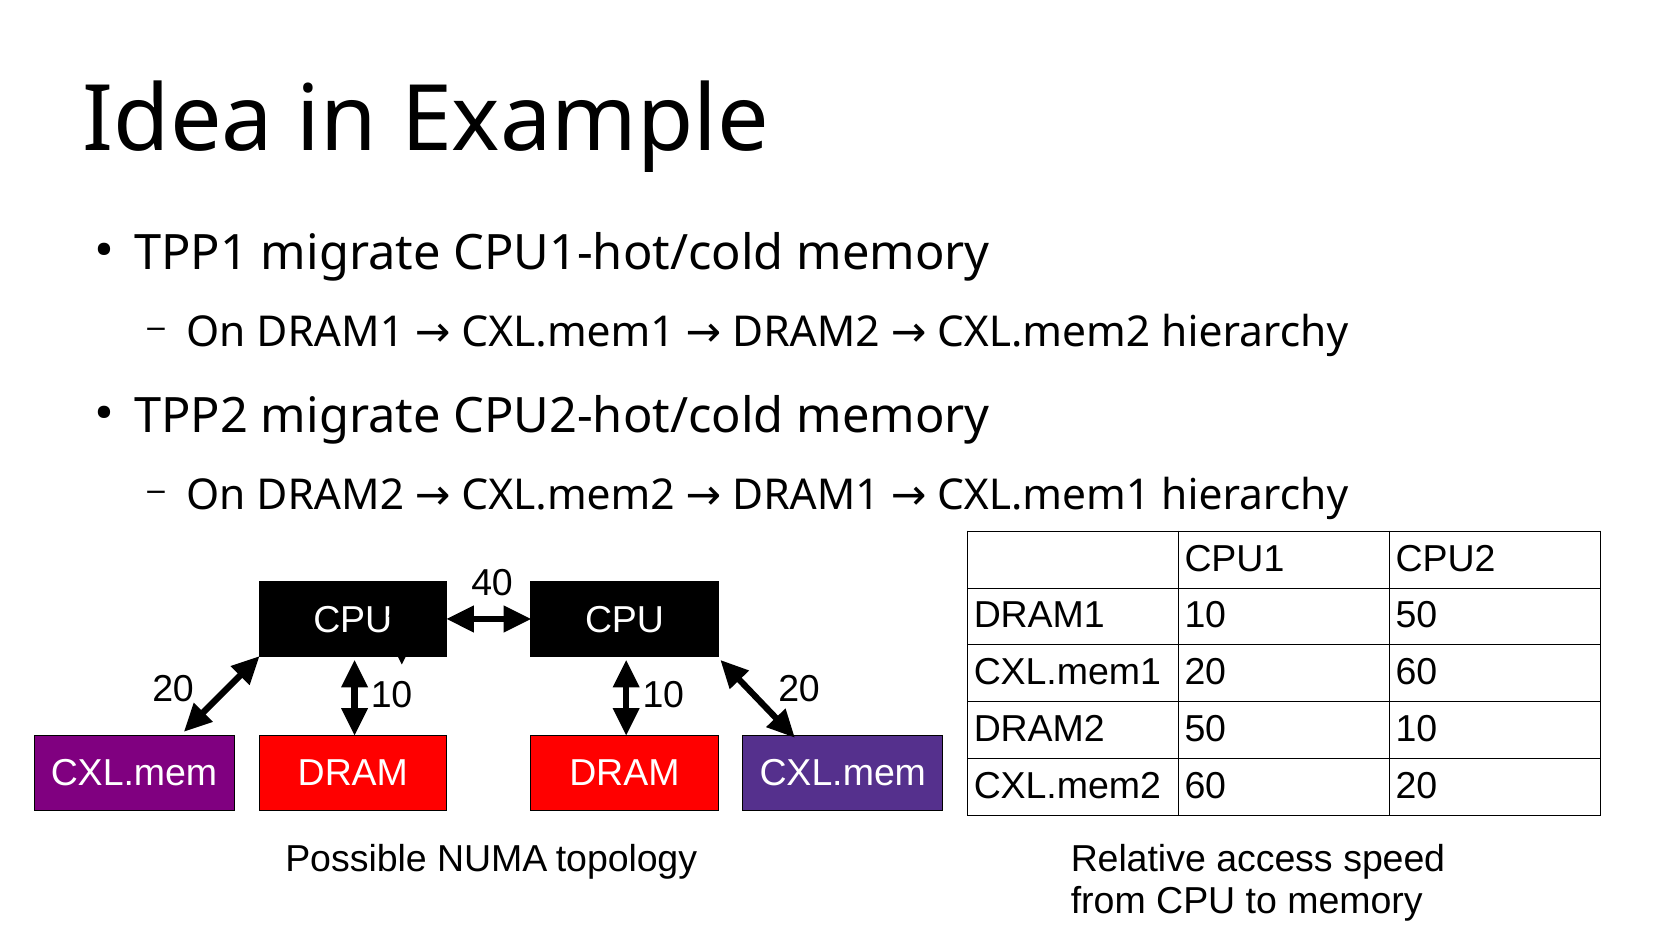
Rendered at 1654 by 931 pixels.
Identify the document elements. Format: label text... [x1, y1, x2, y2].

table_header [968, 532, 1178, 588]
table_cell CXL.mem1 [968, 645, 1178, 701]
text_box CPU [259, 581, 447, 657]
table_cell 50 [1179, 702, 1389, 758]
table_cell DRAM2 [968, 702, 1178, 758]
text_box DRAM [530, 735, 719, 811]
text_box 40 [456, 553, 528, 611]
text_box 20 [137, 660, 209, 718]
text_box DRAM [259, 735, 447, 811]
table_cell 60 [1390, 645, 1600, 701]
table_cell CXL.mem2 [968, 759, 1178, 815]
text_box 10 [627, 666, 700, 724]
text_box Possible NUMA topology [270, 830, 714, 888]
table_cell 20 [1179, 645, 1389, 701]
table_cell DRAM1 [968, 589, 1178, 644]
table_cell 10 [1179, 589, 1389, 644]
table_cell 50 [1390, 589, 1600, 644]
table_header CPU2 [1390, 532, 1600, 588]
text_box Relative access speed from CPU to memory [1056, 830, 1461, 930]
text_box 20 [763, 660, 835, 718]
title Idea in Example [82, 37, 1571, 193]
table_cell 20 [1390, 759, 1600, 815]
table_cell 60 [1179, 759, 1389, 815]
text_box 10 [356, 666, 428, 724]
text_box CXL.mem [742, 735, 943, 811]
table_header CPU1 [1179, 532, 1389, 588]
list TPP1 migrate CPU1-hot/cold memory On DRAM1 → CXL.mem1 → DRAM2 → CXL.mem2 hierarchy TPP2 migrate CPU2-hot/cold memory On DRAM2 → CXL.mem2 → DRAM1 → CXL.mem1 hierarchy [82, 217, 1571, 526]
text_box CPU [530, 581, 719, 657]
text_box CXL.mem [34, 735, 235, 811]
table_cell 10 [1390, 702, 1600, 758]
